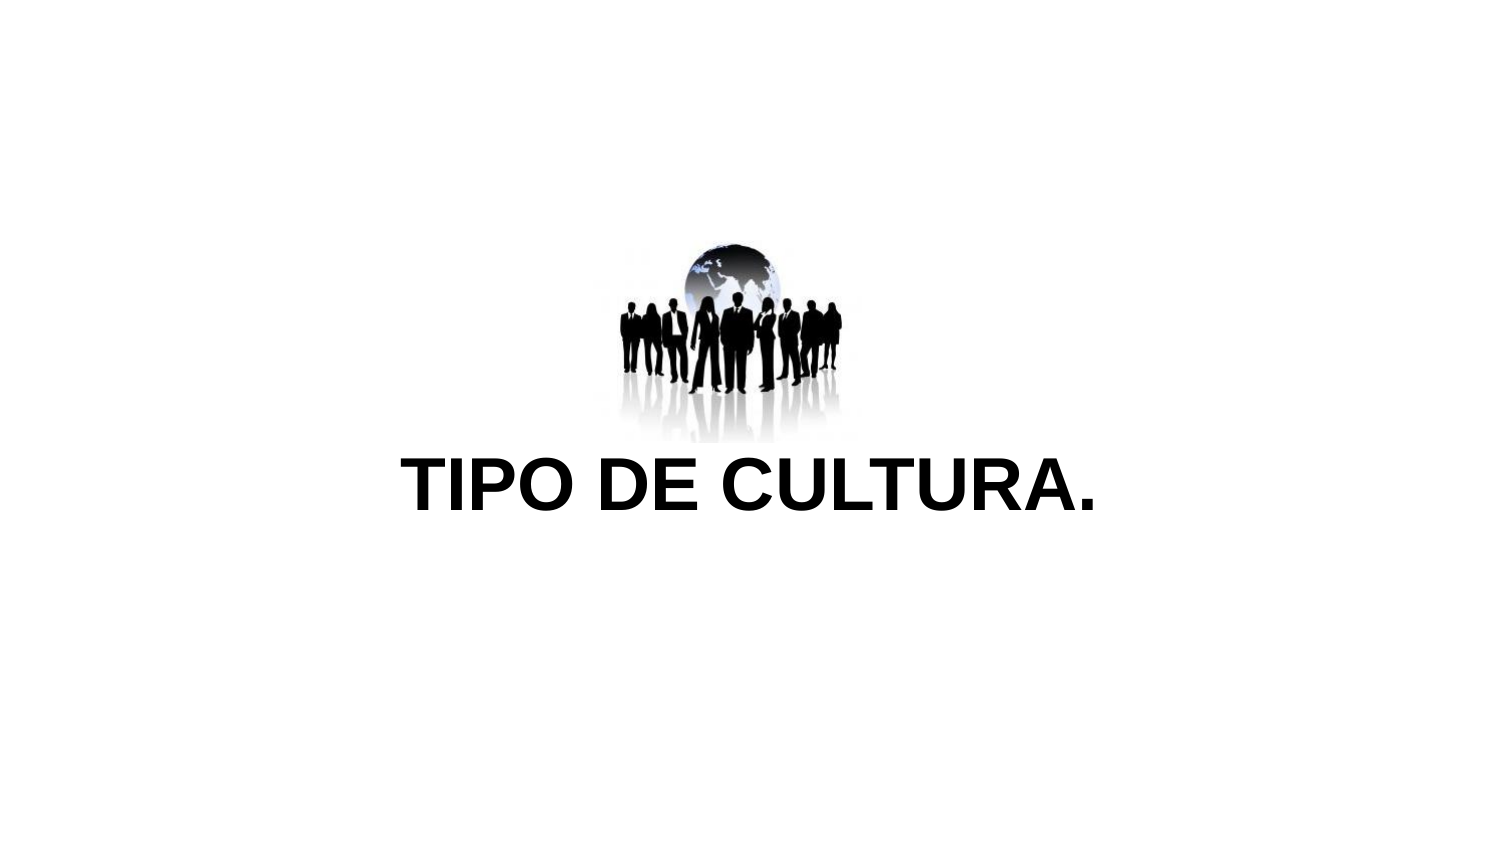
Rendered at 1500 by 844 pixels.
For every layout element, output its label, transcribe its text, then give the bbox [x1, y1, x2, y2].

picture [593, 240, 862, 443]
title TIPO DE CULTURA. [0, 400, 1500, 542]
